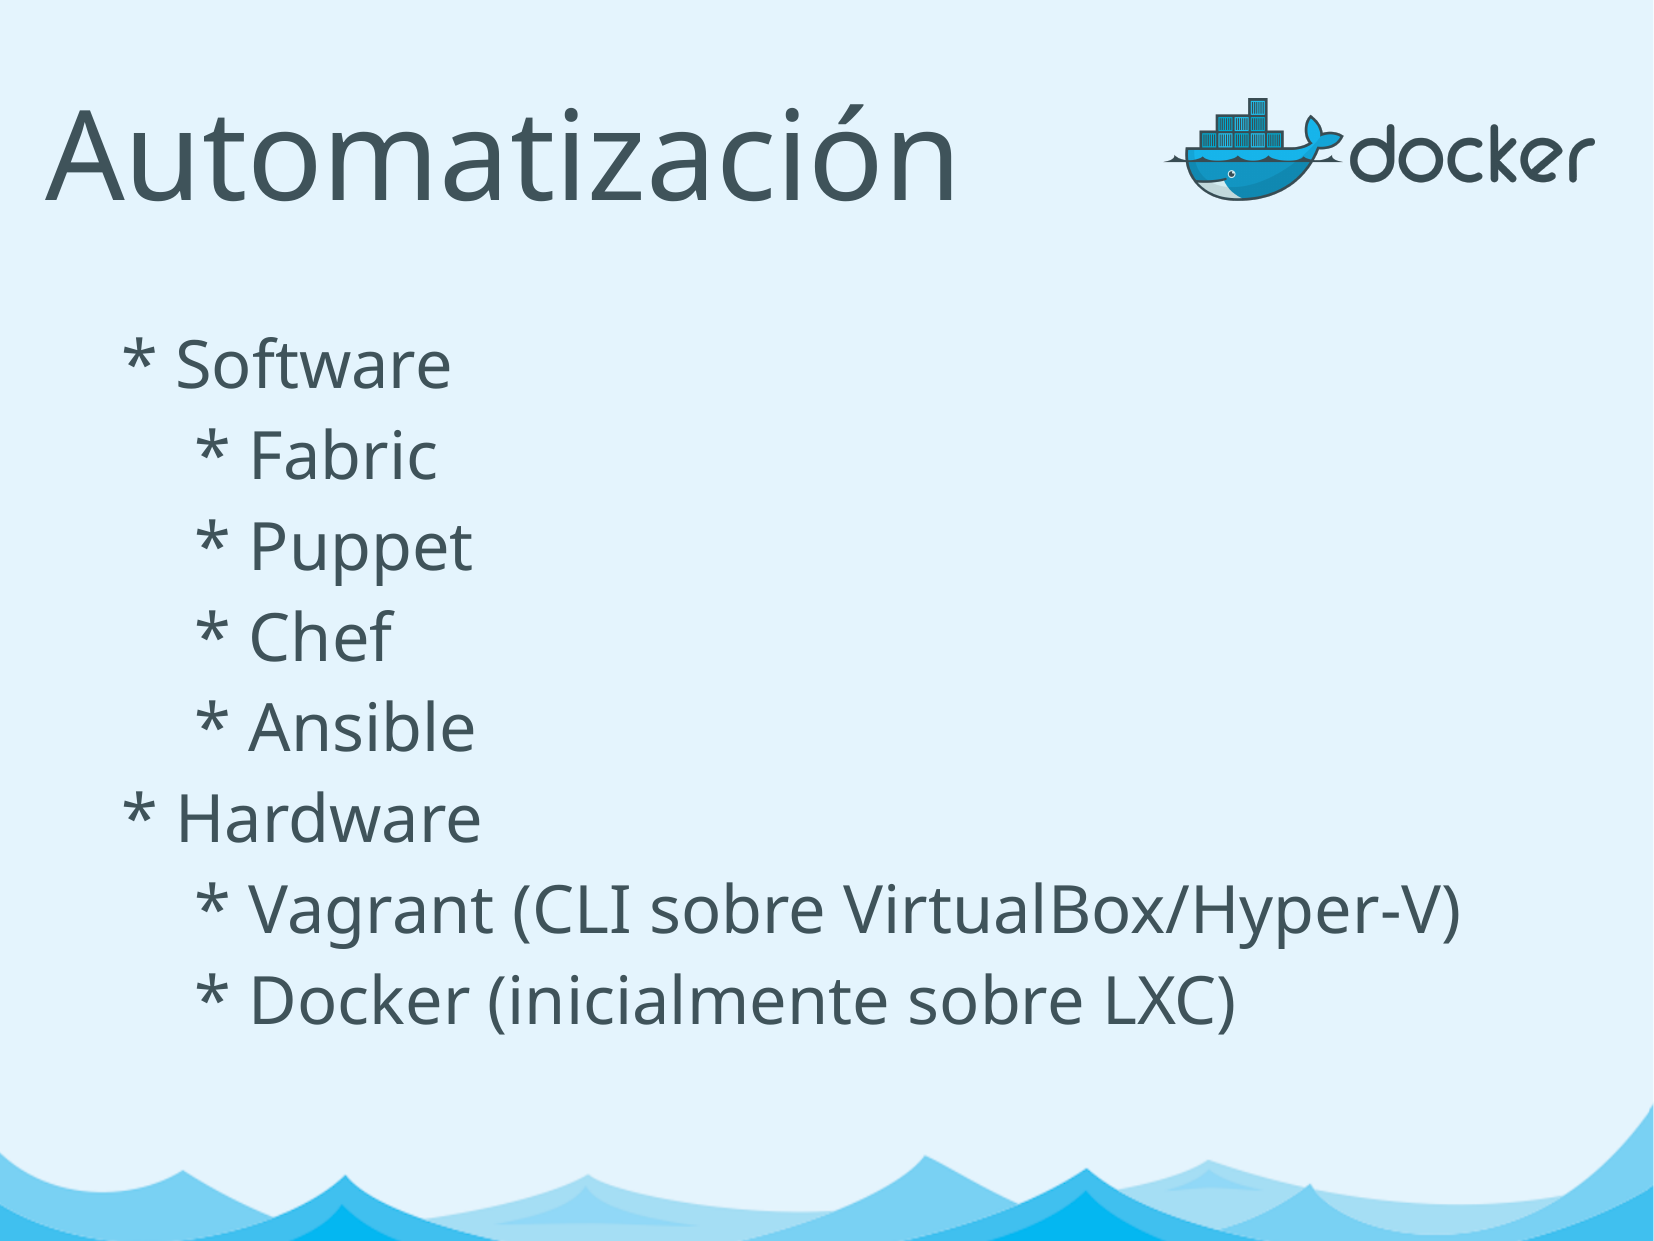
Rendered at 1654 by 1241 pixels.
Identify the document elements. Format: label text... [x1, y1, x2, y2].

text_box * Software * Fabric * Puppet * Chef * Ansible * Hardware * Vagrant (CLI sobre VirtualBox/Hyper-V) * Docker (inicialmente sobre LXC) [106, 310, 1619, 1102]
picture [1163, 98, 1595, 201]
picture [0, 1101, 1654, 1241]
text_box Automatización [30, 59, 906, 252]
